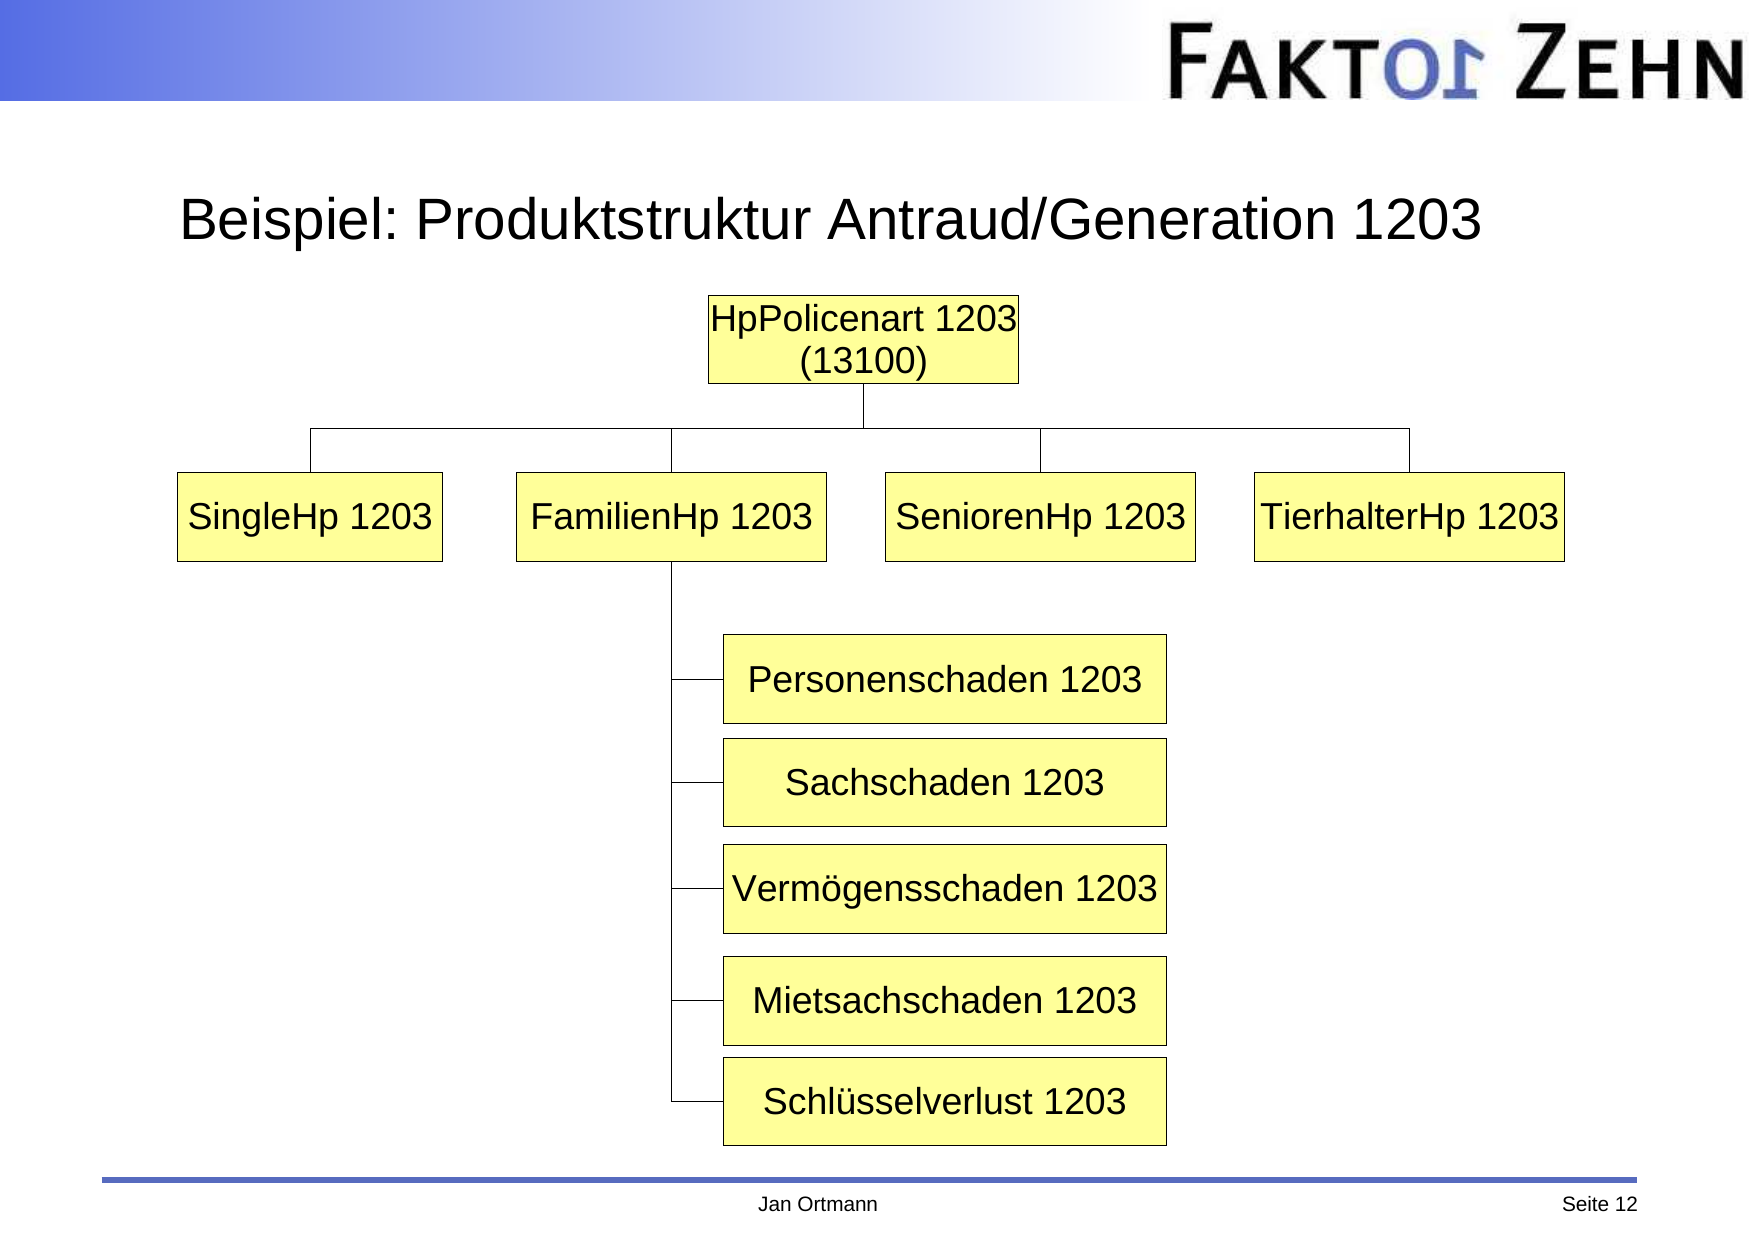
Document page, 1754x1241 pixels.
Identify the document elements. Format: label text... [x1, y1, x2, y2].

text_box Mietsachschaden 1203 [723, 956, 1167, 1046]
text_box Sachschaden 1203 [723, 738, 1167, 827]
text_box SeniorenHp 1203 [885, 472, 1196, 562]
text_box Schlüsselverlust 1203 [723, 1057, 1167, 1146]
text_box FamilienHp 1203 [516, 472, 827, 562]
title Beispiel: Produktstruktur Antraud/Generation 1203 [179, 142, 1576, 296]
text_box HpPolicenart 1203 (13100) [708, 295, 1019, 384]
text_box SingleHp 1203 [177, 472, 443, 562]
text_box Vermögensschaden 1203 [723, 844, 1167, 934]
text_box Personenschaden 1203 [723, 634, 1167, 724]
text_box TierhalterHp 1203 [1254, 472, 1565, 562]
picture [1162, 7, 1752, 100]
